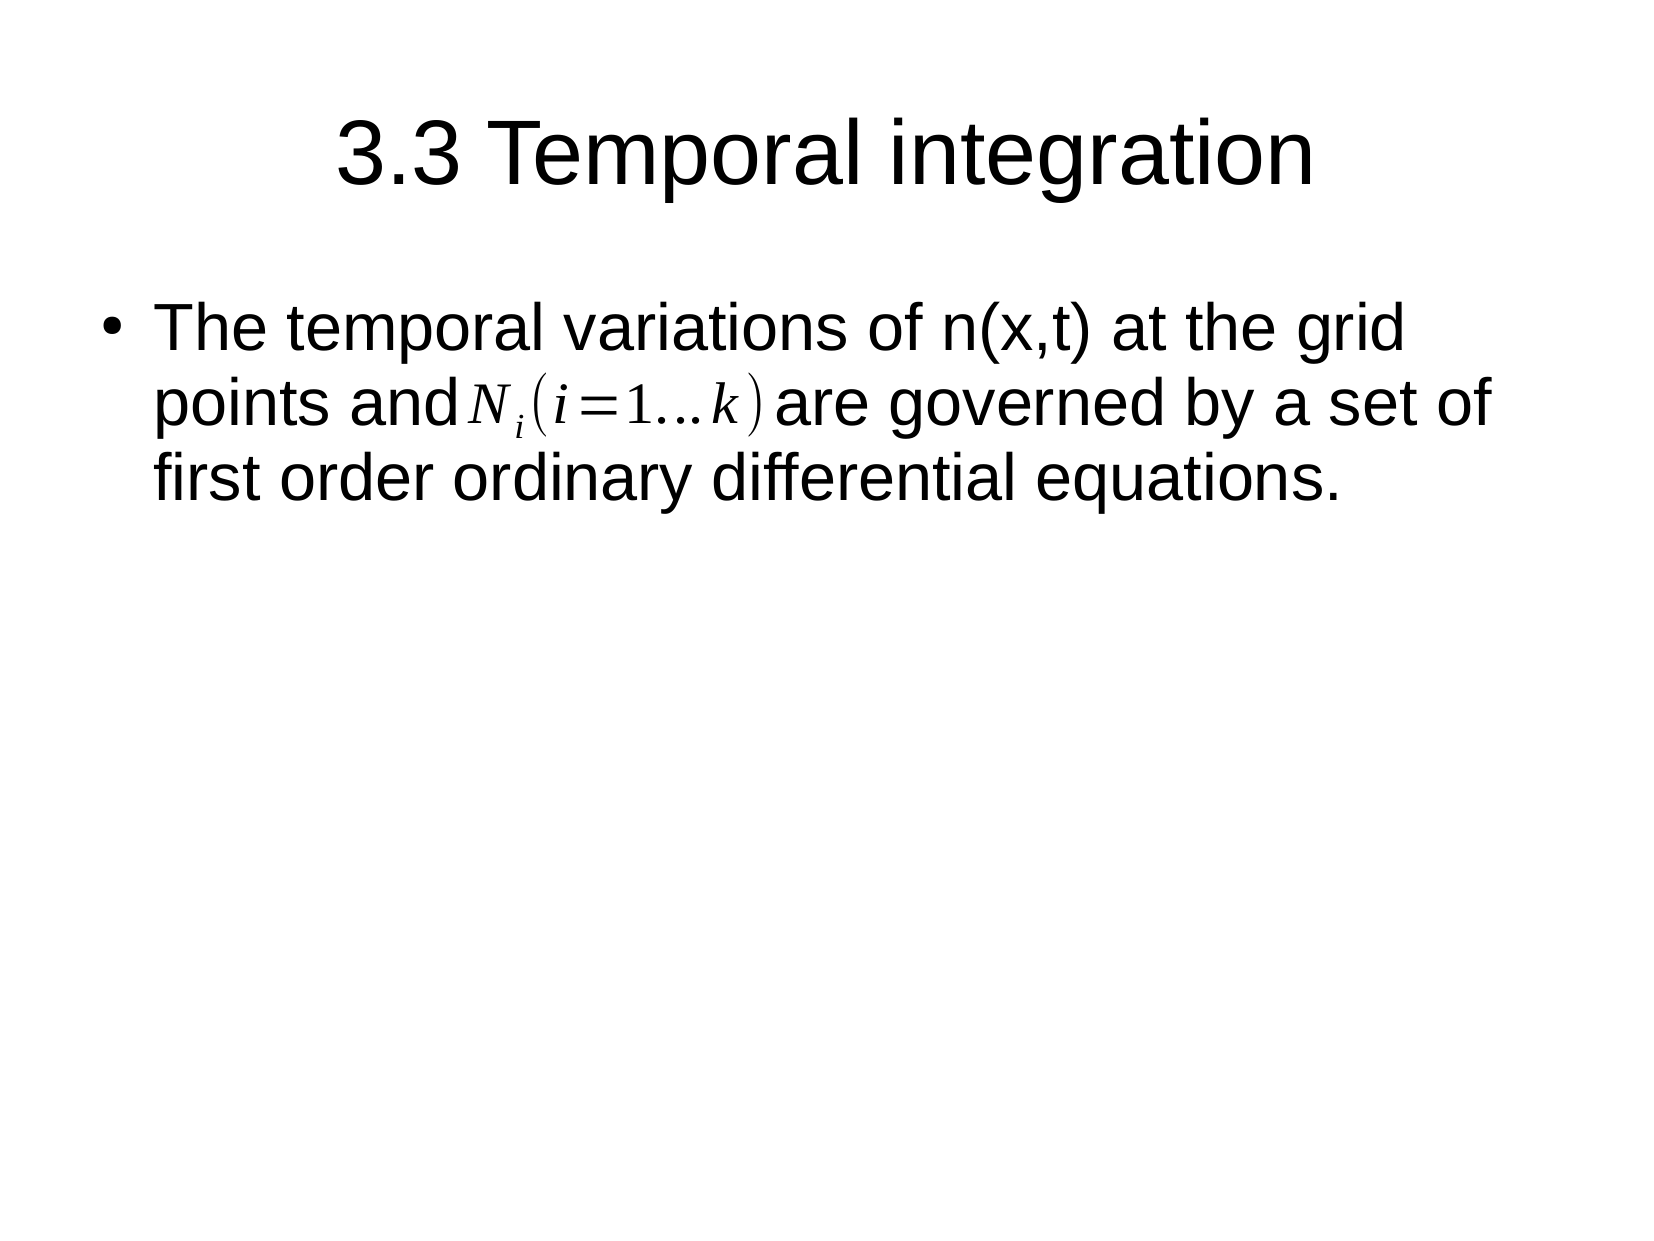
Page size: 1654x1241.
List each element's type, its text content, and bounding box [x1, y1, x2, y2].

list The temporal variations of n(x,t) at the grid points and are governed by a set of first order ordinary differential equations. [82, 290, 1571, 1010]
chart [450, 368, 781, 445]
title 3.3 Temporal integration [82, 49, 1571, 257]
